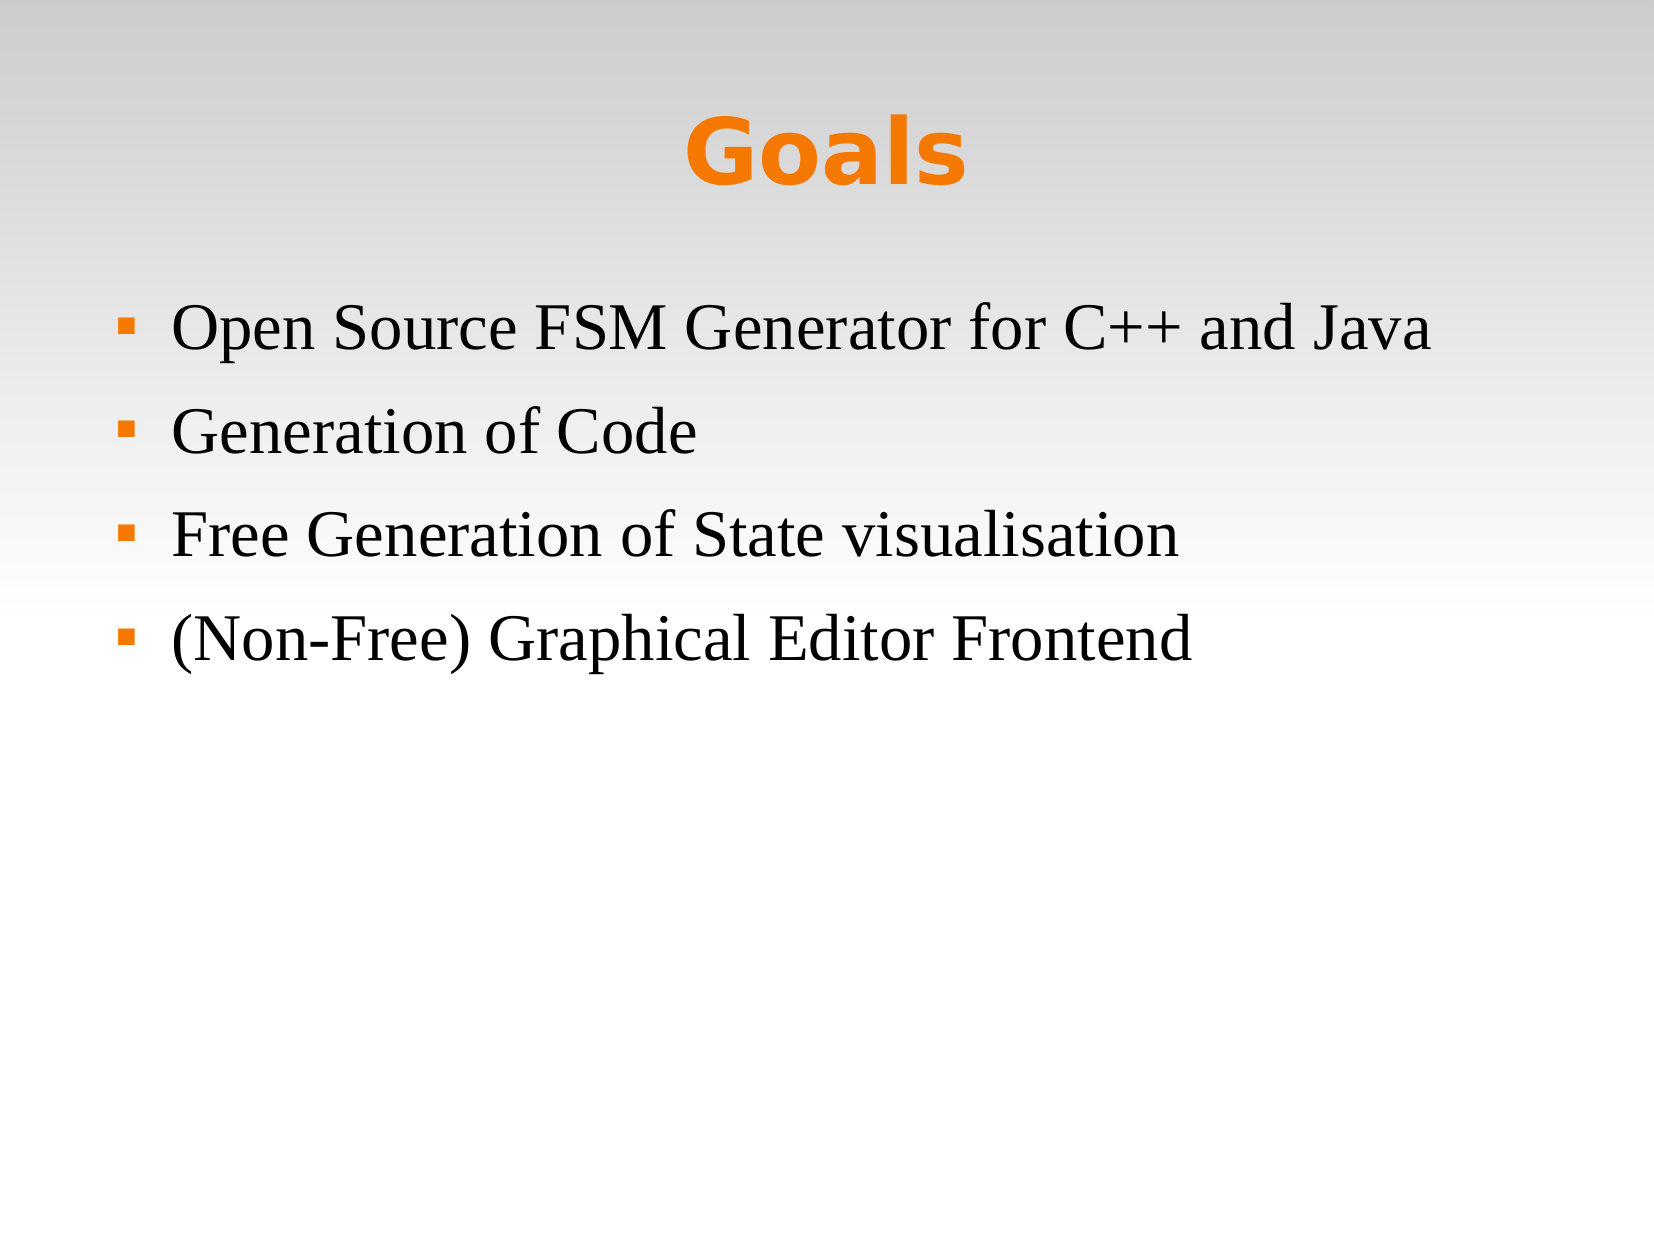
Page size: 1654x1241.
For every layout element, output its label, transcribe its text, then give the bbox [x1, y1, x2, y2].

title Goals [82, 56, 1571, 250]
list Open Source FSM Generator for C++ and Java Generation of Code Free Generation of State visualisation (Non-Free) Graphical Editor Frontend [82, 290, 1571, 1094]
